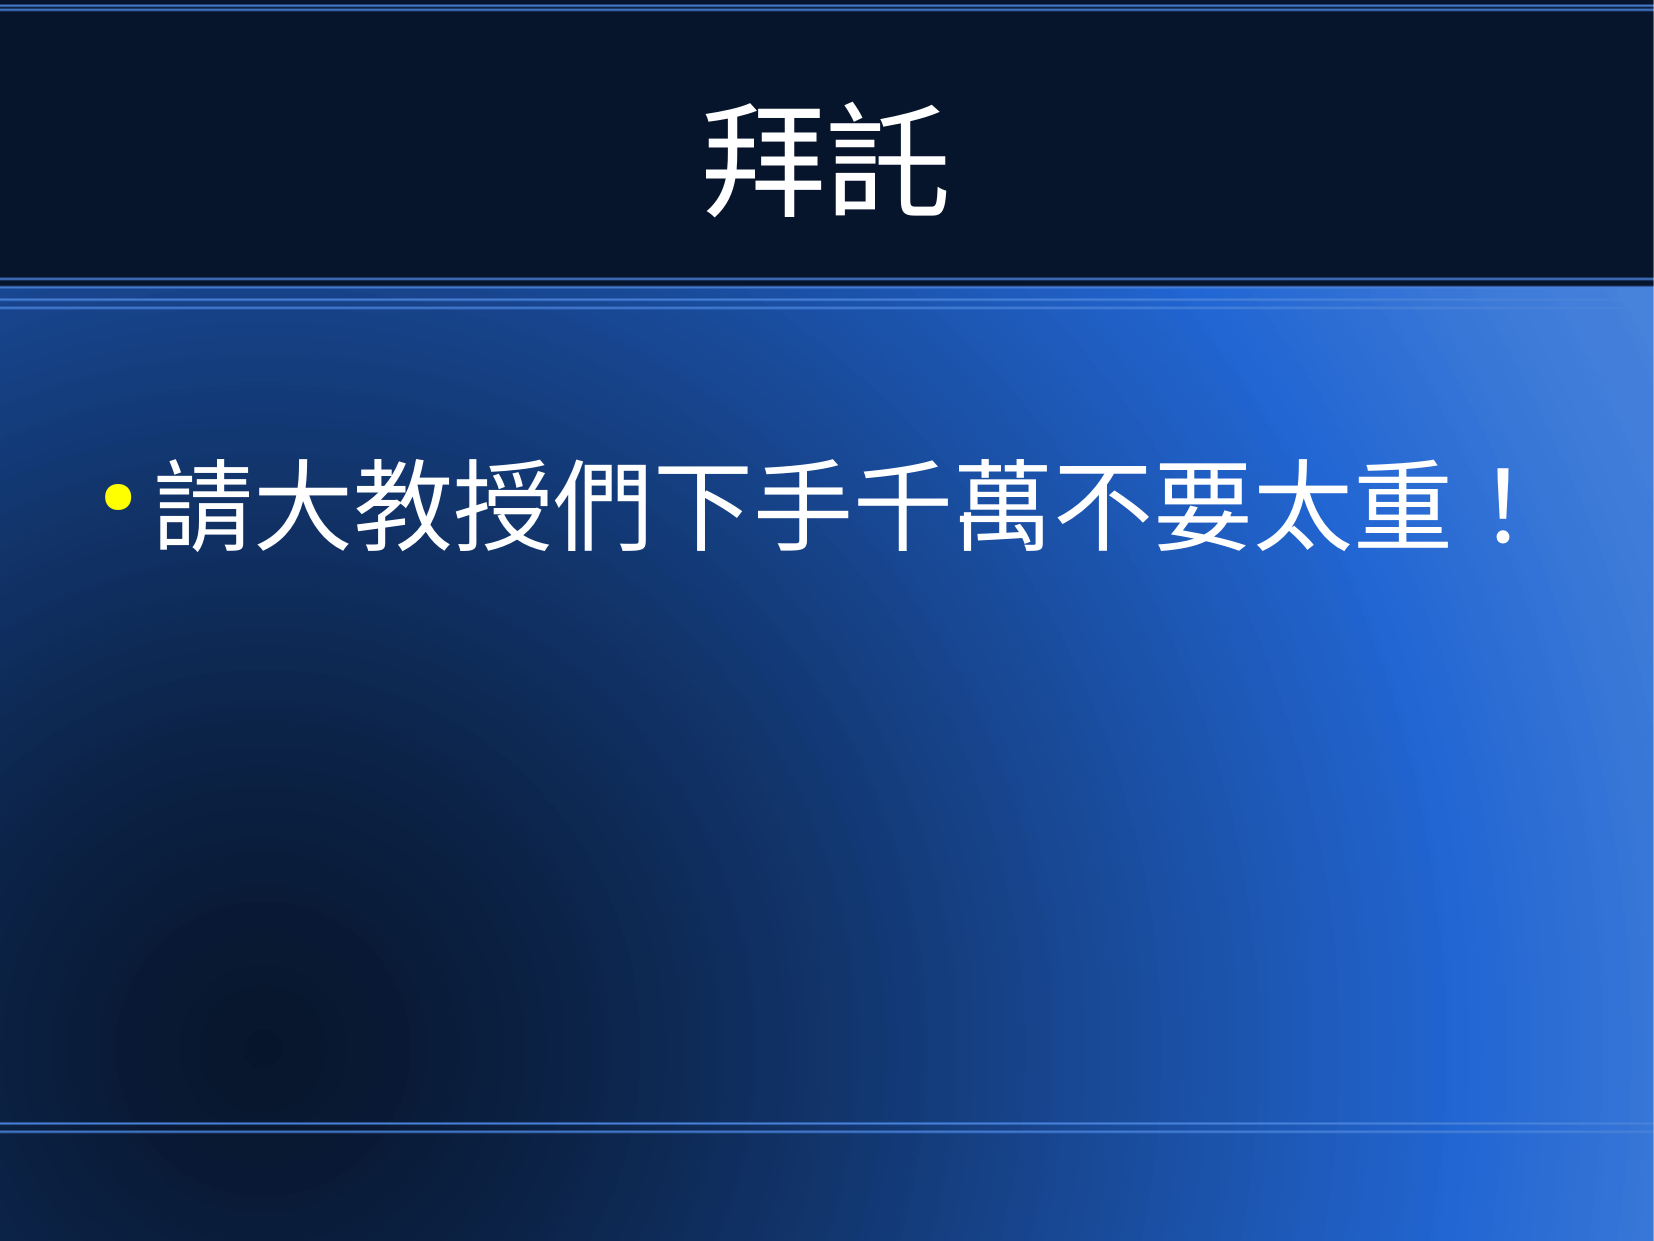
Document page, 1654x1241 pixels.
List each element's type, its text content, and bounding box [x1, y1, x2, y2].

title 拜託 [82, 49, 1571, 257]
list 請大教授們下手千萬不要太重！ [82, 355, 1571, 1241]
picture [0, 0, 1654, 1241]
